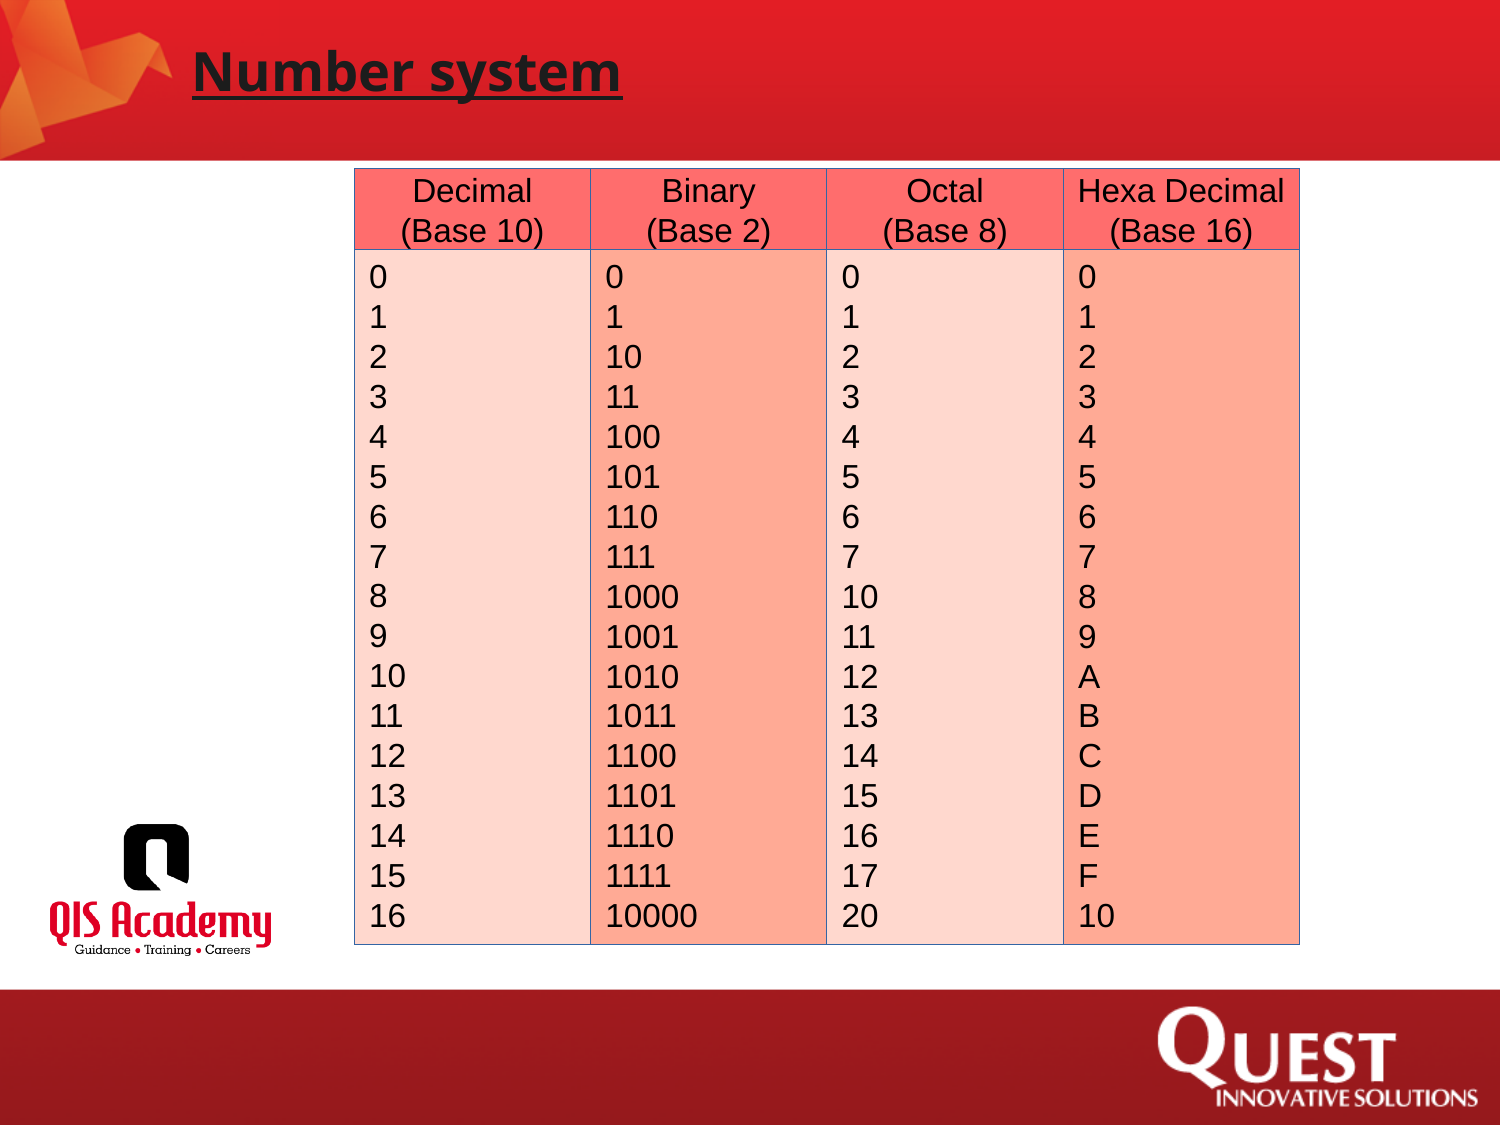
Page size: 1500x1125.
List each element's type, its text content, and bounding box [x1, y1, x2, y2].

text_box 0 1 2 3 4 5 6 7 10 11 12 13 14 15 16 17 20 [826, 250, 1063, 945]
title Number system [177, 29, 739, 144]
text_box Octal (Base 8) [826, 168, 1063, 250]
text_box 0 1 2 3 4 5 6 7 8 9 10 11 12 13 14 15 16 [354, 250, 590, 945]
text_box Decimal (Base 10) [354, 168, 590, 250]
text_box 0 1 2 3 4 5 6 7 8 9 A B C D E F 10 [1063, 250, 1300, 945]
text_box Binary (Base 2) [590, 168, 826, 250]
text_box 0 1 10 11 100 101 110 111 1000 1001 1010 1011 1100 1101 1110 1111 10000 [590, 250, 826, 945]
text_box Hexa Decimal (Base 16) [1063, 168, 1300, 250]
